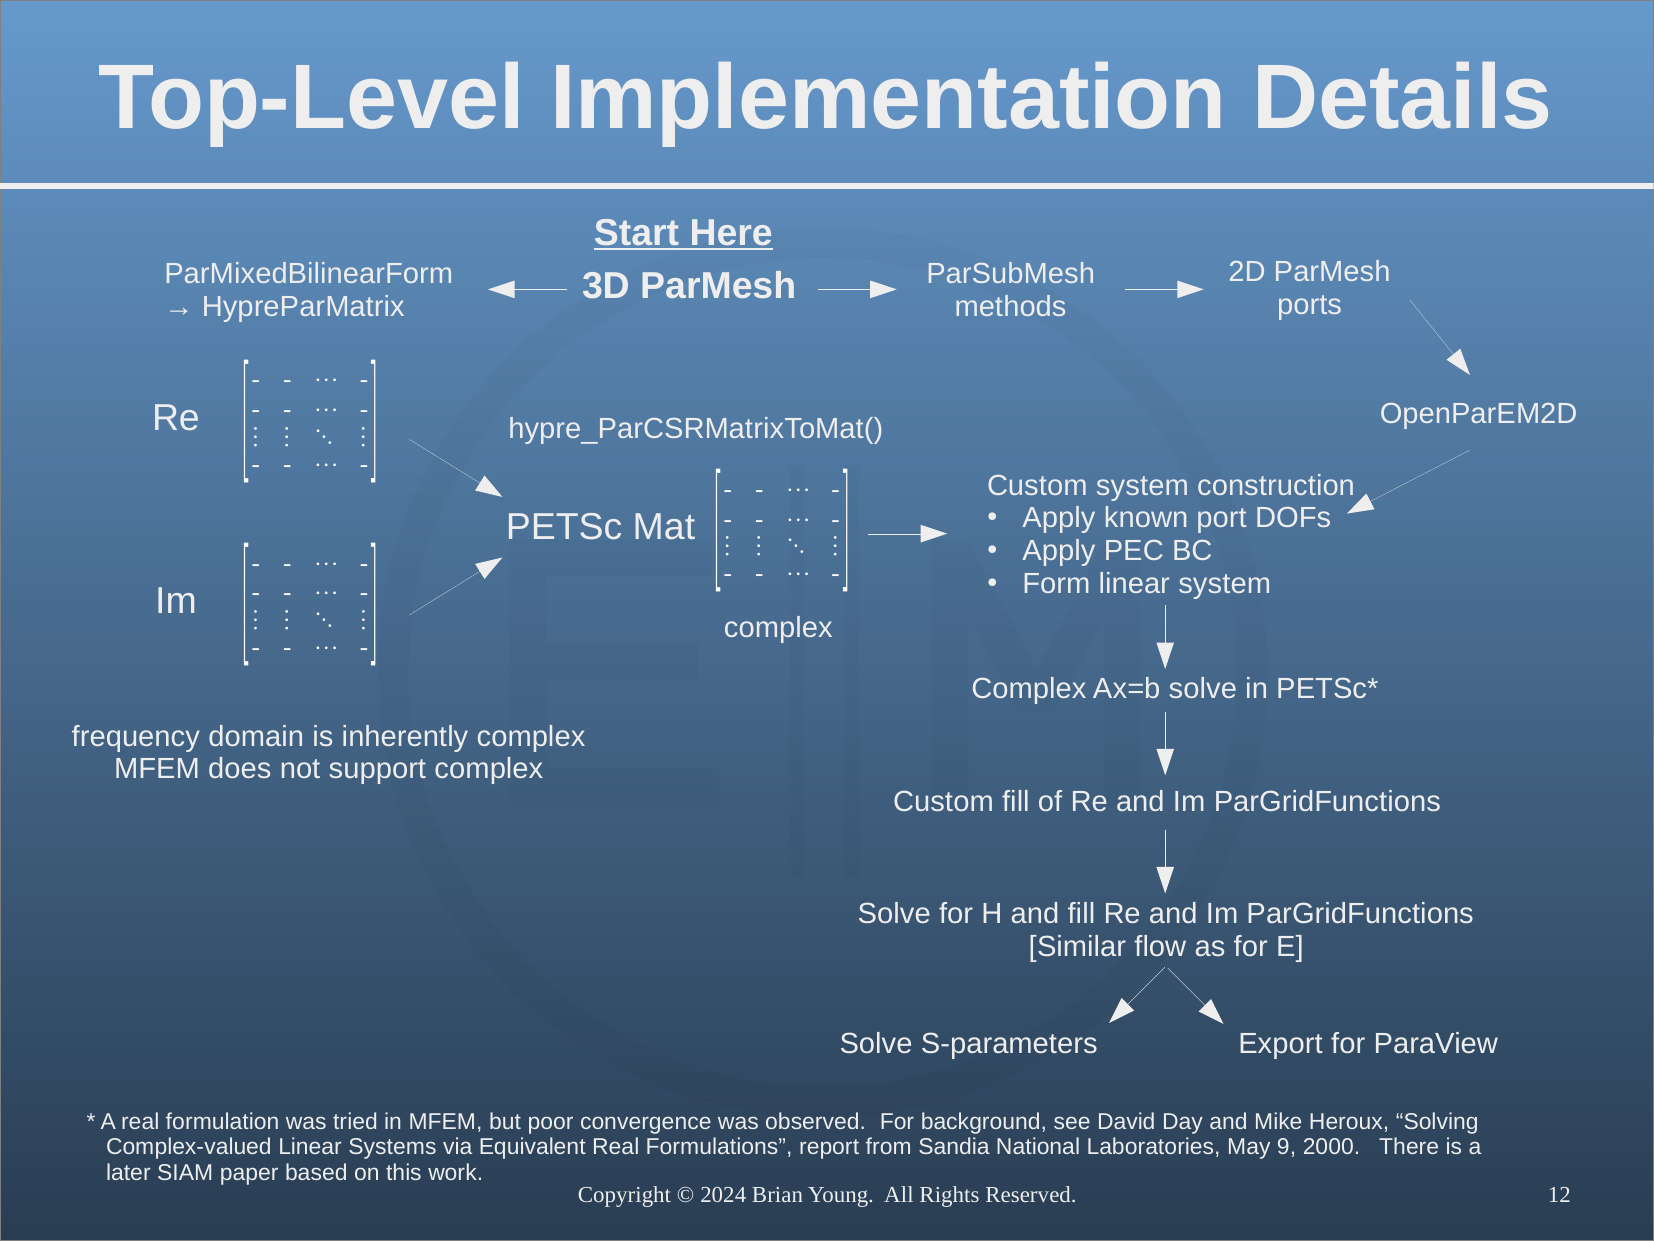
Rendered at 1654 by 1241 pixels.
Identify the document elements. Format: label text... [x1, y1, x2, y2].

text_box Solve S-parameters [824, 1019, 1114, 1068]
text_box complex [709, 603, 882, 651]
text_box Solve for H and fill Re and Im ParGridFunctions [Similar flow as for E] [843, 889, 1491, 970]
text_box Export for ParaView [1223, 1019, 1514, 1068]
text_box hypre_ParCSRMatrixToMat() [493, 404, 975, 453]
text_box 3D ParMesh [567, 257, 812, 315]
text_box * A real formulation was tried in MFEM, but poor convergence was observed. For background, see David Day and Mike Heroux, “Solving Complex-valued Linear Systems via Equivalent Real Formulations”, report from Sandia National Laboratories, May 9, 2000. There is a later SIAM paper based on this work. [71, 1101, 1498, 1193]
text_box Start Here [579, 204, 824, 262]
text_box Custom system construction Apply known port DOFs Apply PEC BC Form linear system [972, 461, 1632, 607]
text_box Complex Ax=b solve in PETSc* [956, 664, 1395, 713]
text_box frequency domain is inherently complex MFEM does not support complex [56, 712, 602, 793]
text_box ParSubMesh methods [911, 249, 1111, 330]
text_box Im [146, 570, 207, 631]
title Top-Level Implementation Details [82, 31, 1571, 163]
chart [707, 467, 856, 593]
chart [236, 358, 384, 484]
text_box Re [146, 387, 207, 448]
text_box Custom fill of Re and Im ParGridFunctions [878, 777, 1458, 825]
text_box OpenParEM2D [1365, 390, 1593, 438]
chart [236, 541, 384, 667]
text_box 2D ParMesh ports [1196, 247, 1423, 329]
text_box ParMixedBilinearForm → HypreParMatrix [149, 249, 533, 330]
text_box PETSc Mat [570, 496, 631, 557]
